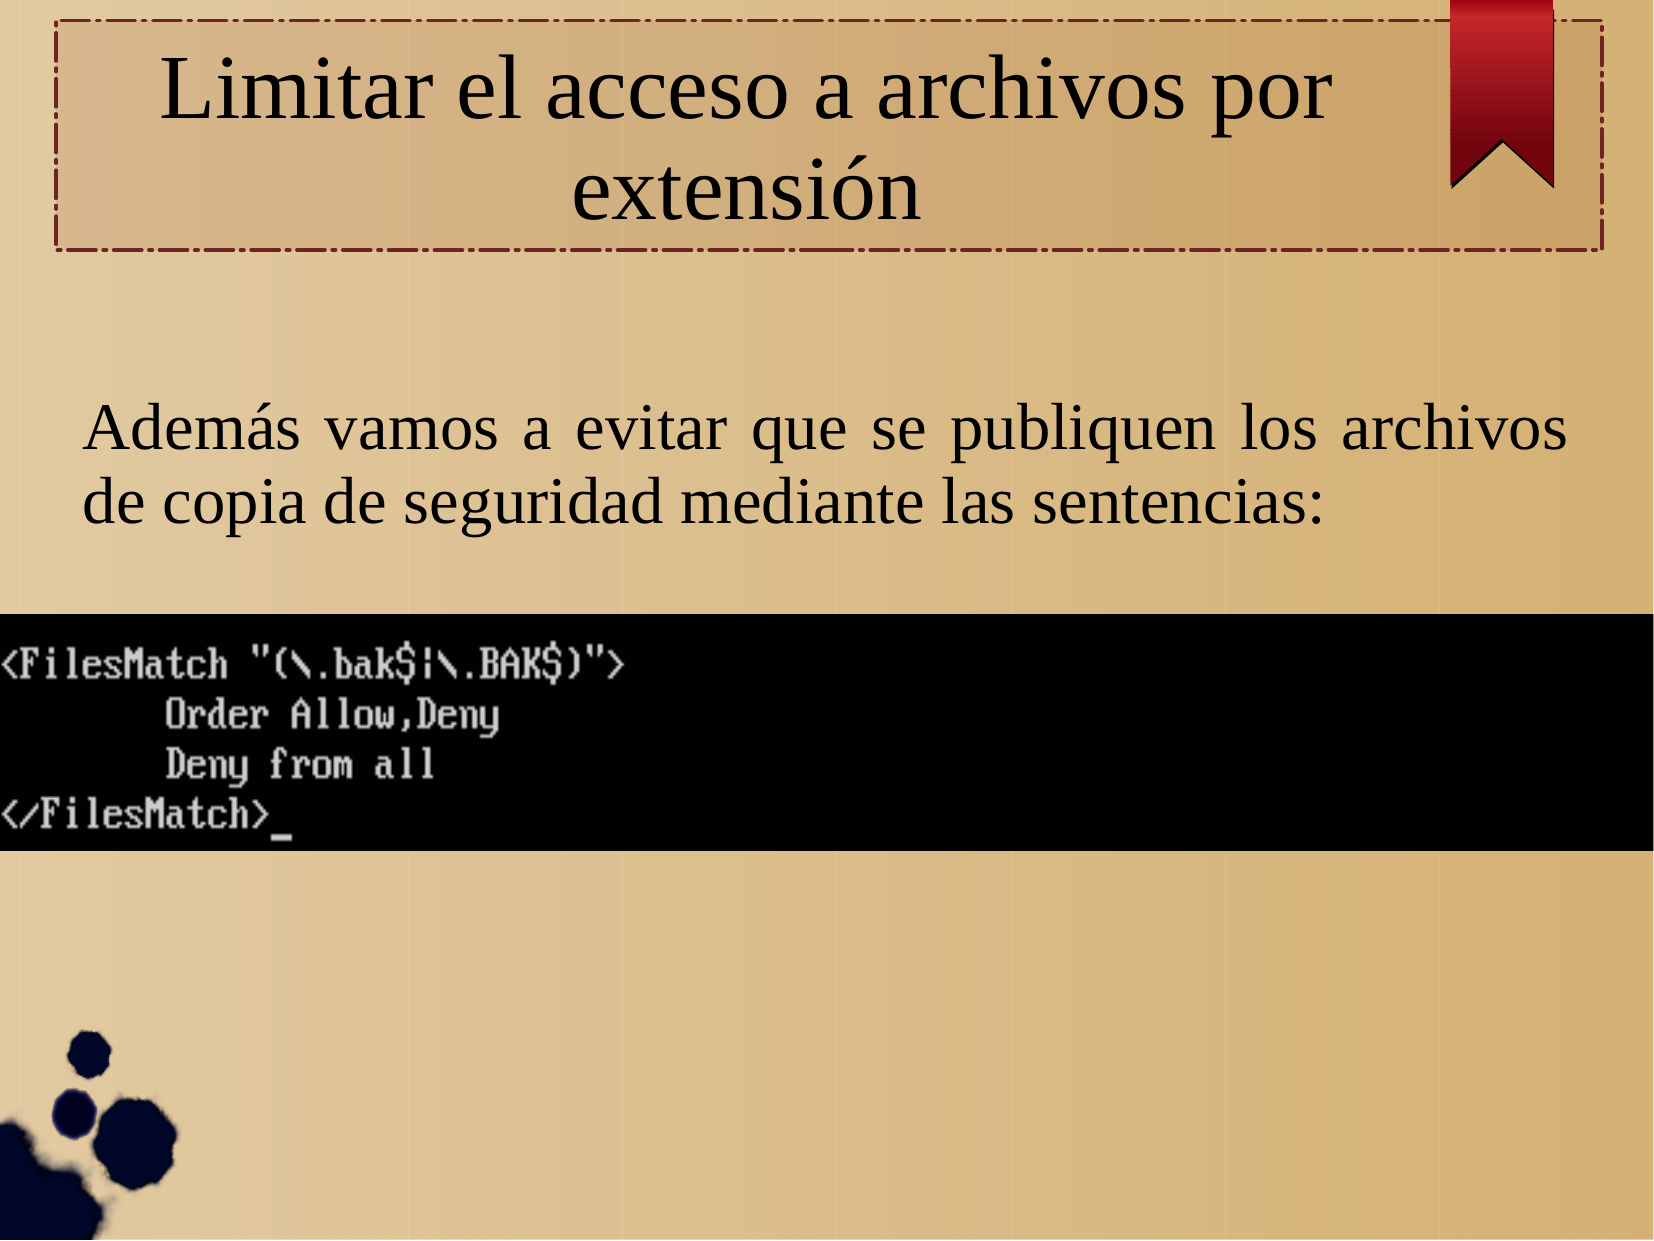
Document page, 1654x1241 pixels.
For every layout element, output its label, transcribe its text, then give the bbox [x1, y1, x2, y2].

list Además vamos a evitar que se publiquen los archivos de copia de seguridad mediante las sentencias: [82, 389, 1571, 614]
title Limitar el acceso a archivos por extensión [82, 35, 1412, 240]
picture [0, 614, 1654, 851]
